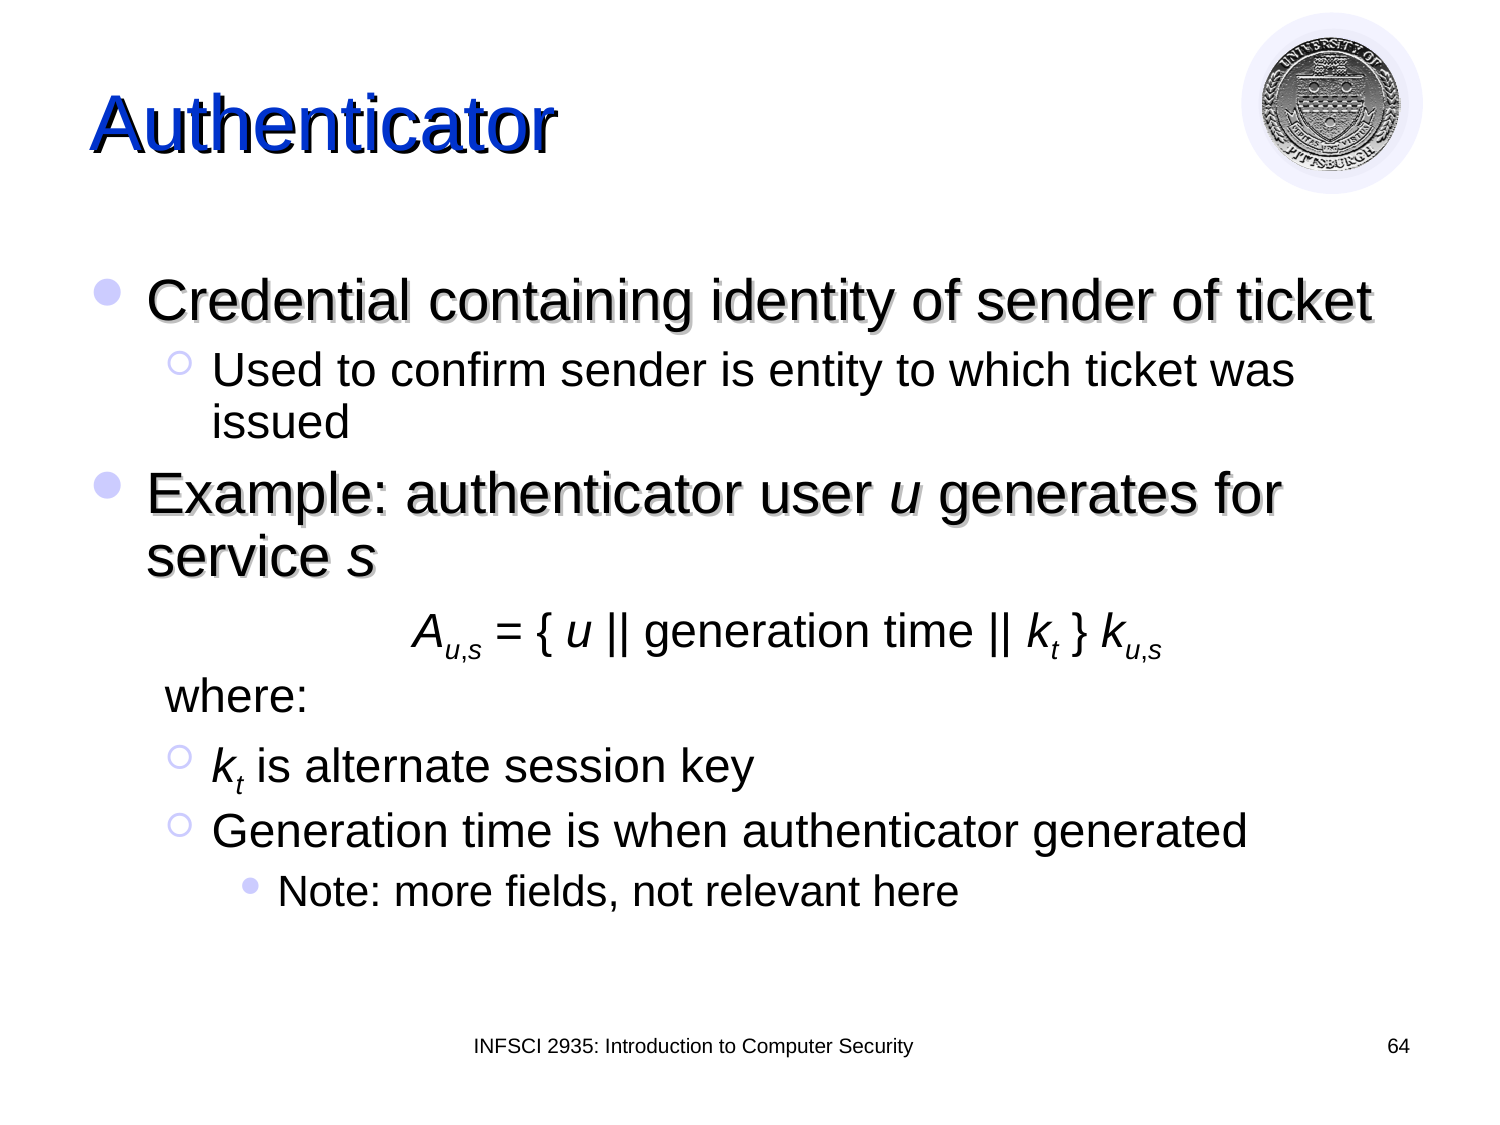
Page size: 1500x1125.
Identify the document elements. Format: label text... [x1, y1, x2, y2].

title Authenticator [75, 24, 1426, 213]
list Credential containing identity of sender of ticket Used to confirm sender is entity to which ticket was issued Example: authenticator user u generates for service s Au,s = { u || generation time || kt } ku,s where: kt is alternate session key Generation time is when authenticator generated Note: more fields, not relevant here [75, 262, 1426, 1006]
